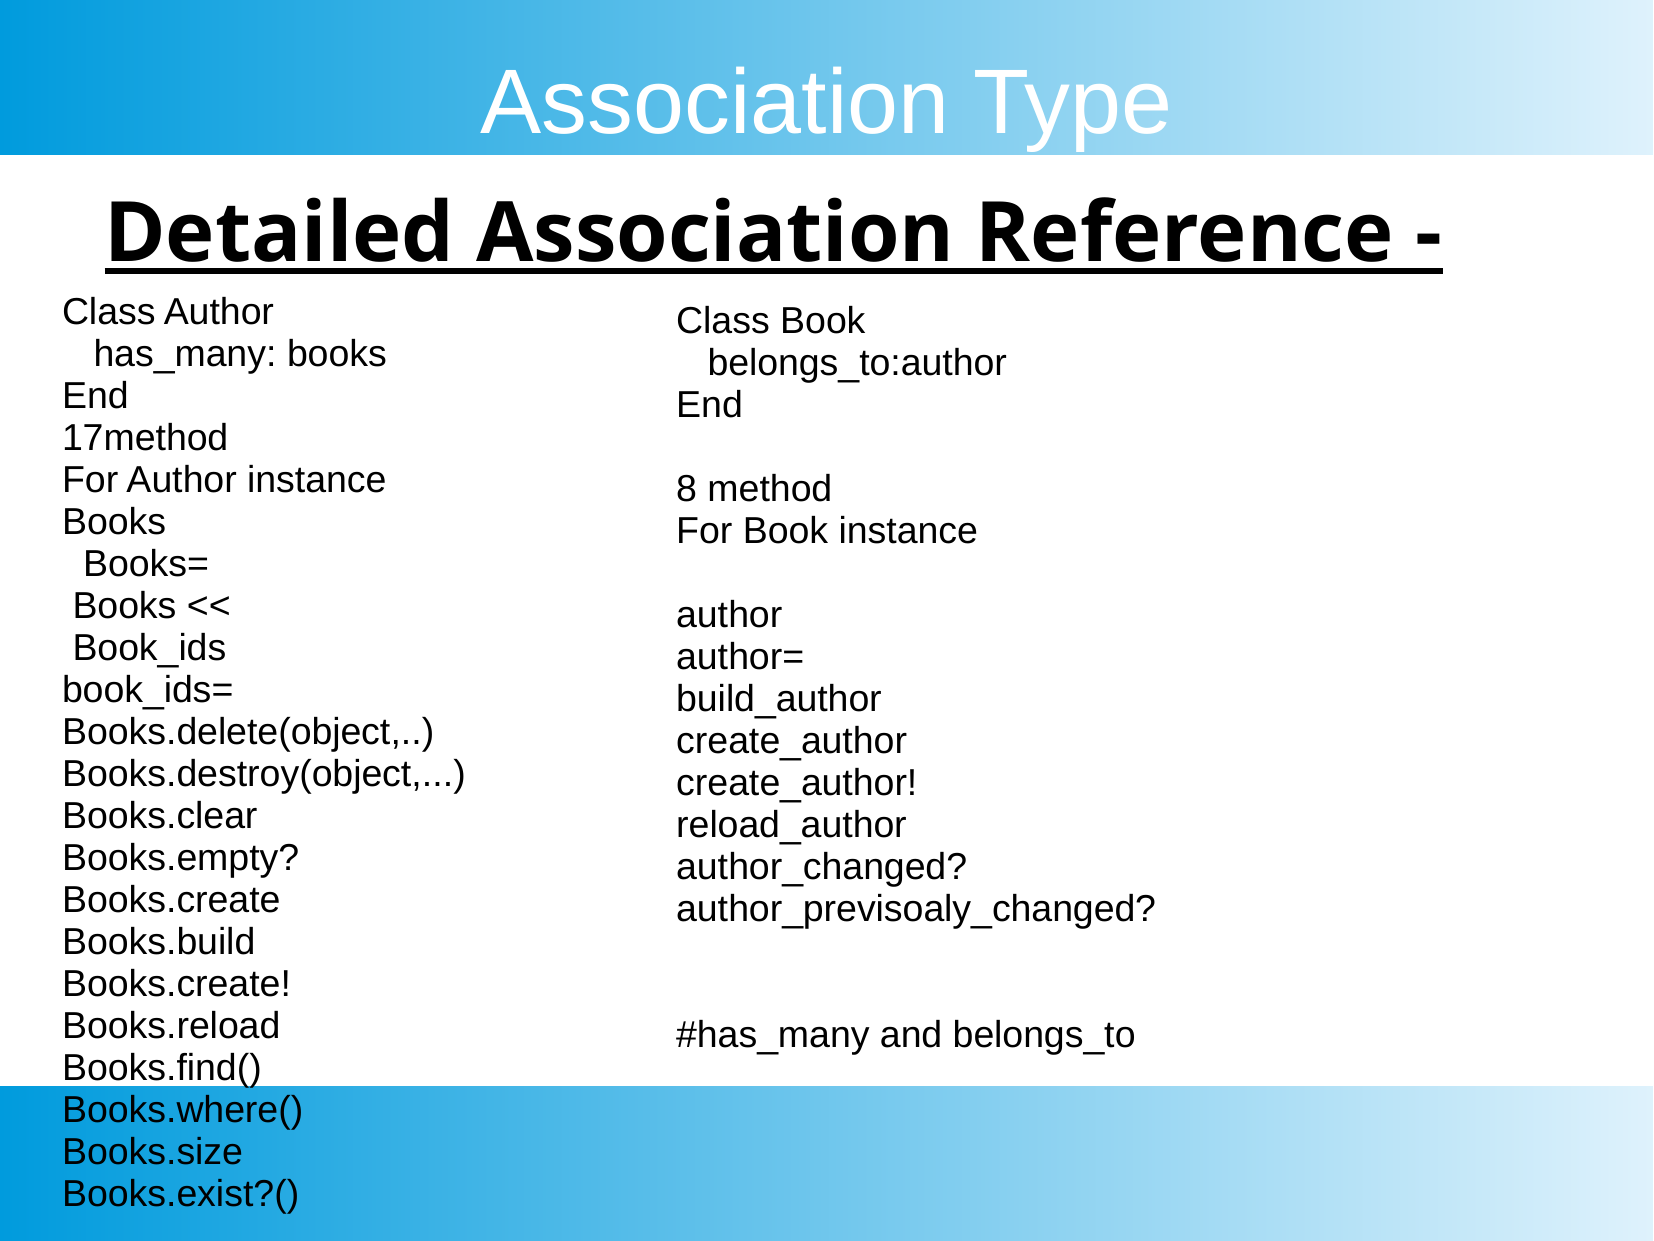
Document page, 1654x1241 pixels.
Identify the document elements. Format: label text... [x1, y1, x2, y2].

title Association Type [82, 49, 1571, 155]
text_box Class Book belongs_to:author End 8 method For Book instance author author= build_author create_author create_author! reload_author author_changed? author_previsoaly_changed? #has_many and belongs_to [661, 292, 1205, 1063]
text_box Detailed Association Reference - [89, 165, 1453, 283]
text_box Class Author has_many: books End 17method For Author instance Books Books= Books << Book_ids book_ids= Books.delete(object,..) Books.destroy(object,...) Books.clear Books.empty? Books.create Books.build Books.create! Books.reload Books.find() Books.where() Books.size Books.exist?() [47, 283, 1465, 1241]
